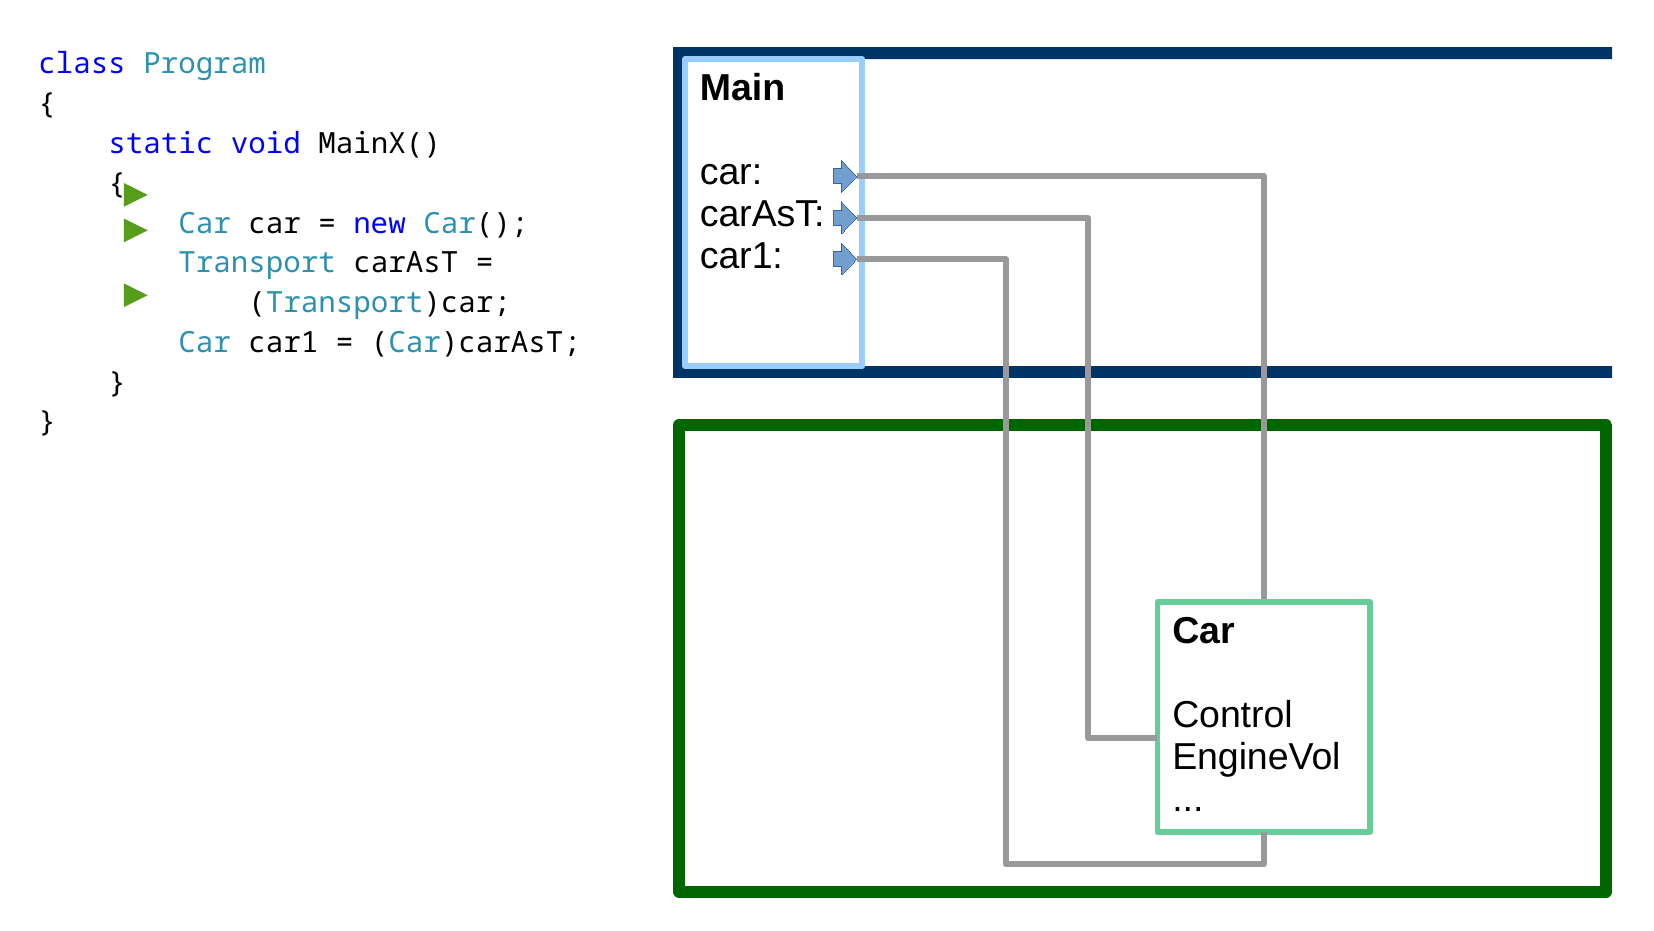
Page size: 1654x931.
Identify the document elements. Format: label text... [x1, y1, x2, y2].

text_box [123, 283, 148, 308]
text_box [833, 160, 857, 193]
text_box [1009, 366, 1085, 378]
text_box [1091, 366, 1261, 378]
text_box [1267, 366, 1613, 378]
text_box Car Control EngineVol ... [1157, 602, 1371, 875]
text_box [833, 243, 857, 275]
text_box [833, 201, 857, 234]
text_box [673, 47, 1613, 378]
text_box class Program { static void MainX() { Car car = new Car(); Transport carAsT = (Transport)car; Car car1 = (Car)carAsT; } } [23, 35, 638, 428]
text_box [123, 183, 148, 207]
text_box [123, 218, 148, 243]
text_box Main car: carAsT: car1: [685, 59, 863, 284]
